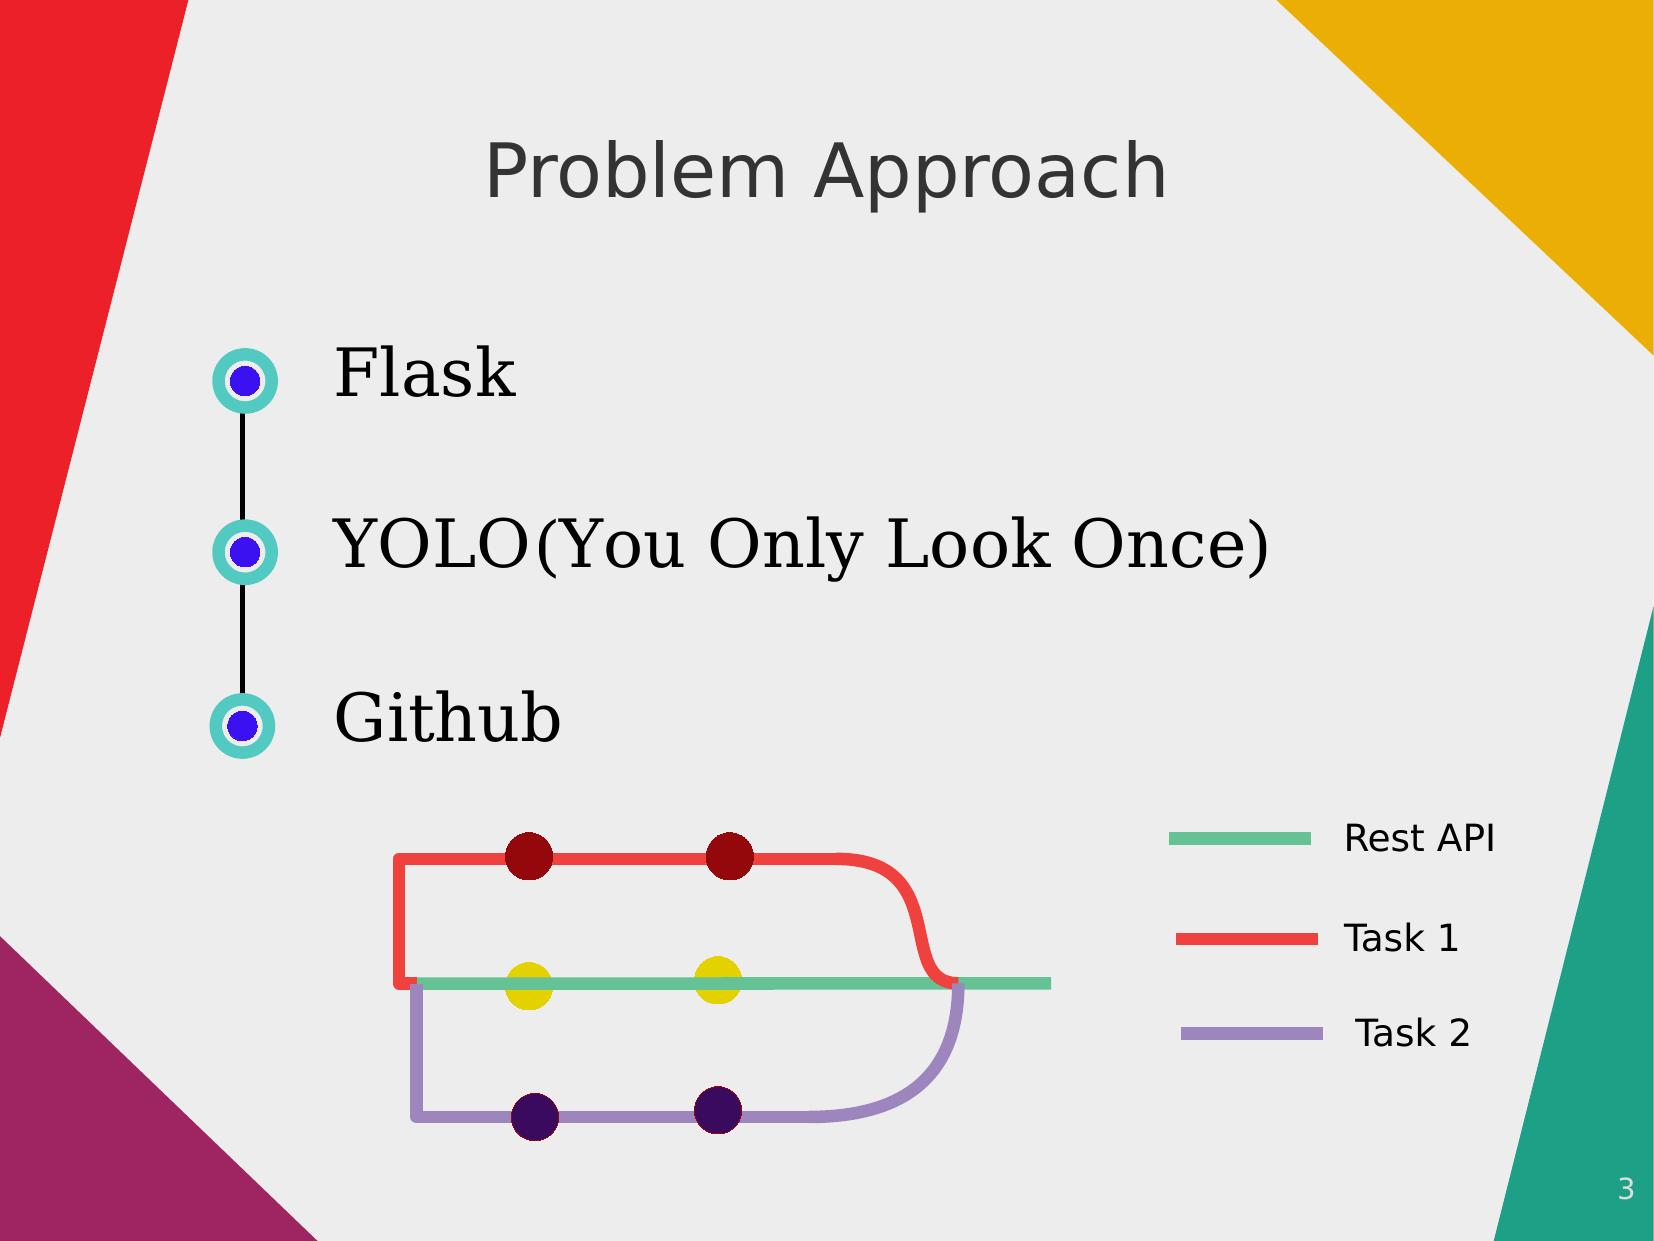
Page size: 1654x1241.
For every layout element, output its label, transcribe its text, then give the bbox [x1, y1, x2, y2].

text_box [227, 711, 258, 741]
text_box YOLO(You Only Look Once) [318, 507, 1300, 590]
text_box Task 2 [1340, 1003, 1487, 1063]
text_box [694, 1086, 742, 1134]
title Problem Approach [114, 73, 1539, 271]
text_box Rest API [1328, 809, 1512, 868]
text_box [505, 990, 553, 1010]
text_box [505, 832, 553, 880]
text_box [230, 366, 260, 396]
text_box Task 1 [1329, 909, 1476, 968]
text_box [696, 990, 740, 1004]
text_box [511, 1093, 559, 1141]
text_box [706, 832, 754, 880]
text_box Flask [318, 336, 792, 419]
text_box [507, 962, 551, 977]
text_box Github [318, 681, 993, 764]
text_box [694, 956, 742, 977]
text_box [230, 537, 260, 567]
